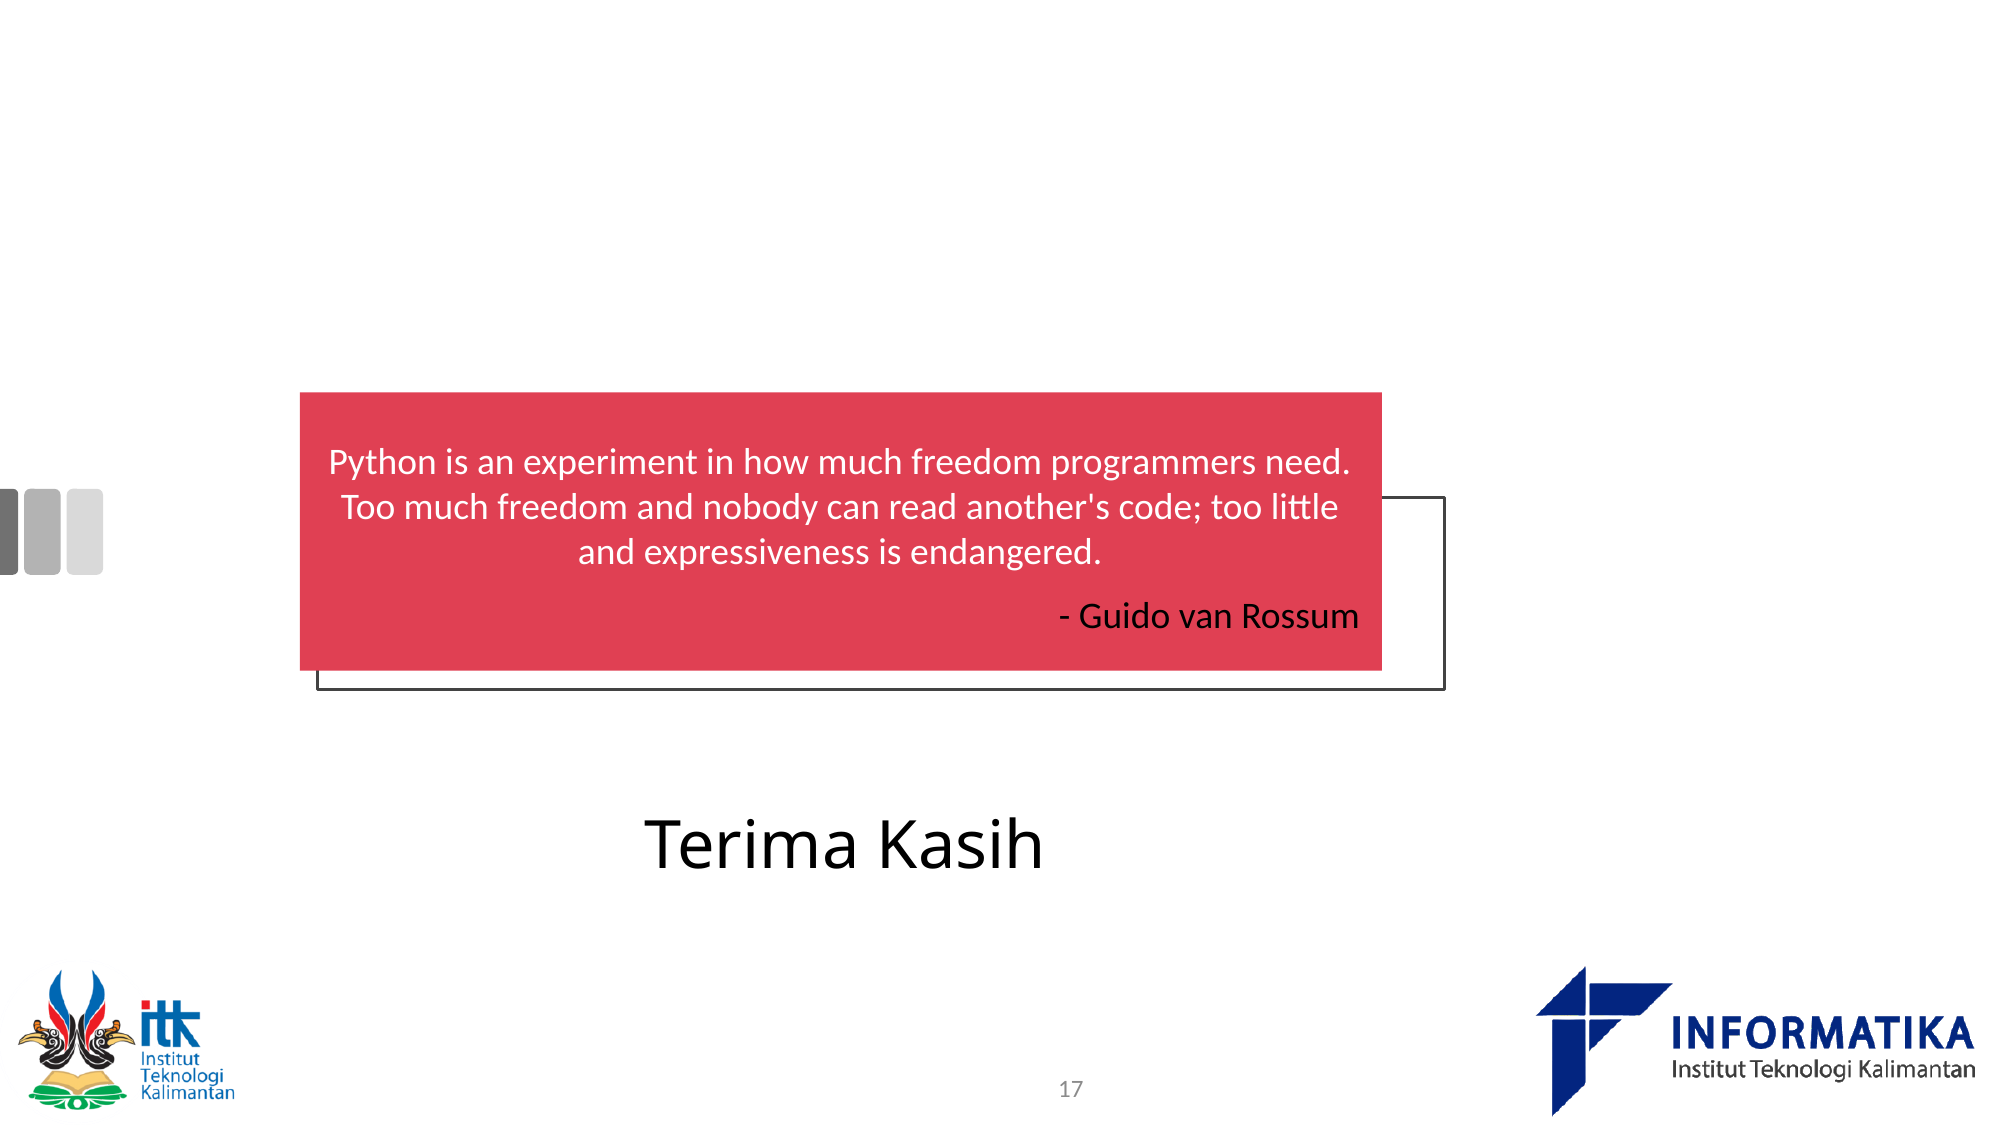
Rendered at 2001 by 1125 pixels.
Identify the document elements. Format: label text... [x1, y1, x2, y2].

text_box Terima Kasih [539, 740, 1152, 944]
picture [1534, 965, 1976, 1118]
picture [0, 935, 253, 1125]
text_box Python is an experiment in how much freedom programmers need. Too much freedom and nobody can read another's code; too little and expressiveness is endangered. [299, 416, 1382, 588]
text_box [299, 588, 1382, 671]
text_box [299, 392, 1382, 416]
text_box - Guido van Rossum [1037, 587, 1382, 651]
